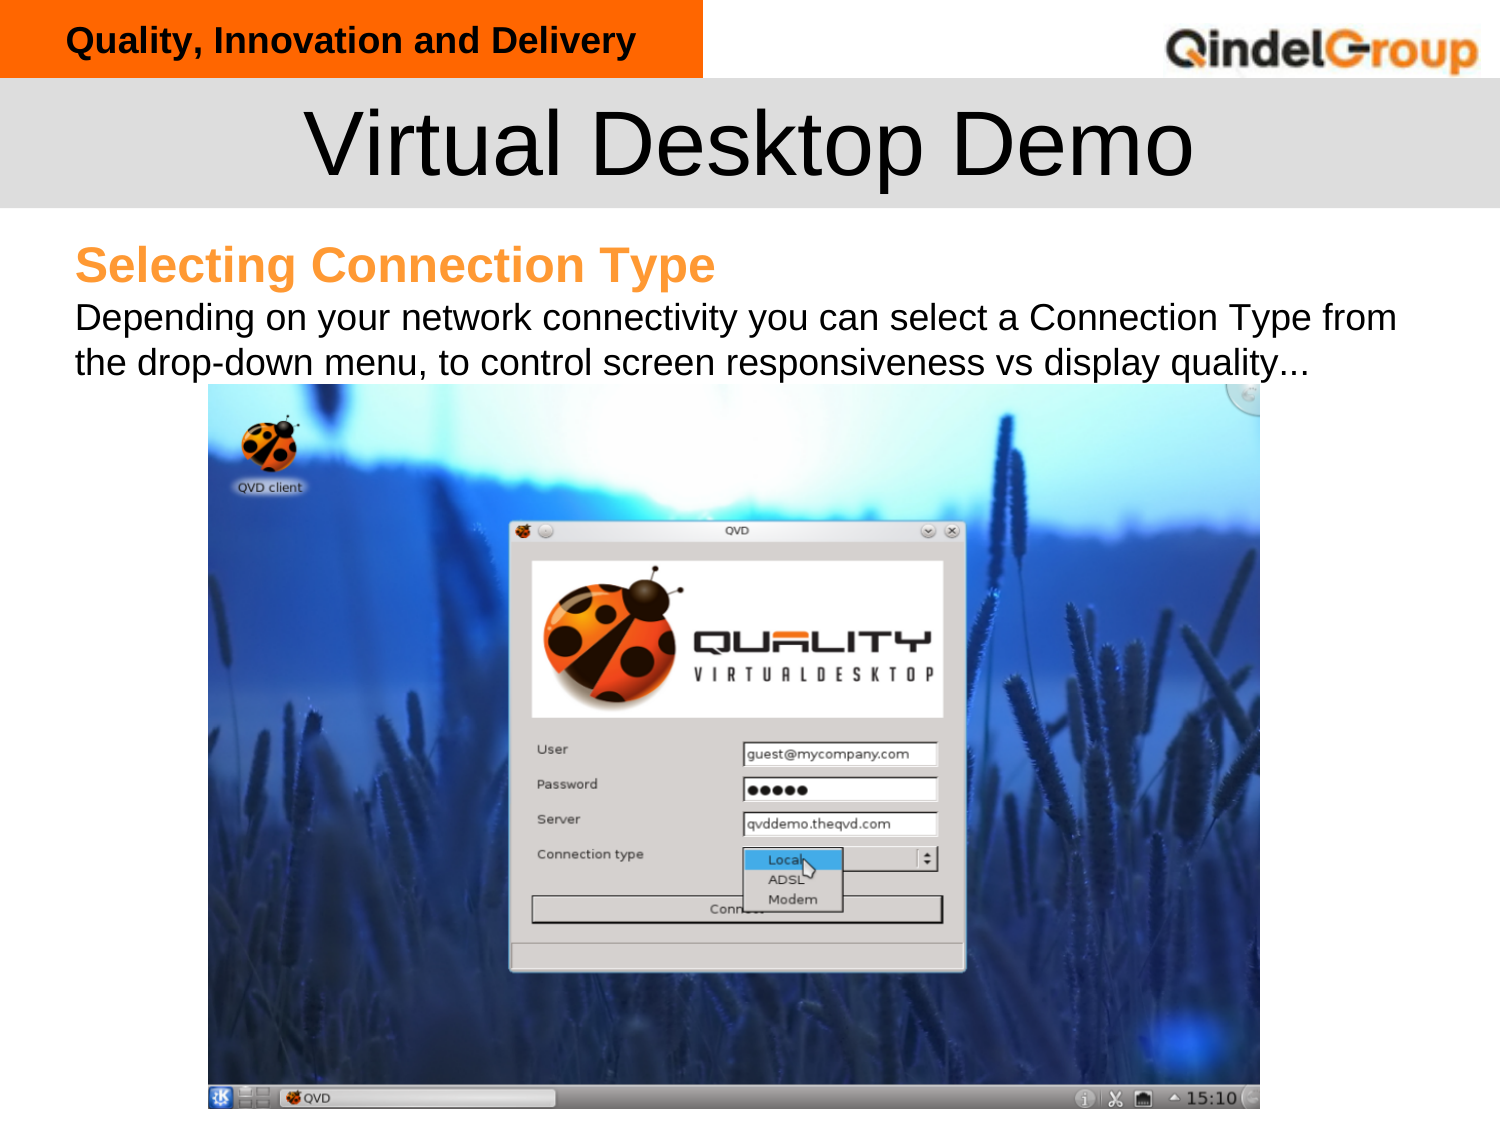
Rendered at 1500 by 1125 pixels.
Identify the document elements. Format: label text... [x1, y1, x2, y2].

text_box Selecting Connection Type Depending on your network connectivity you can select a Connection Type from the drop-down menu, to control screen responsiveness vs display quality... [60, 224, 1426, 441]
picture [1163, 23, 1481, 78]
picture [208, 384, 1260, 1109]
title Virtual Desktop Demo [75, 45, 1426, 224]
